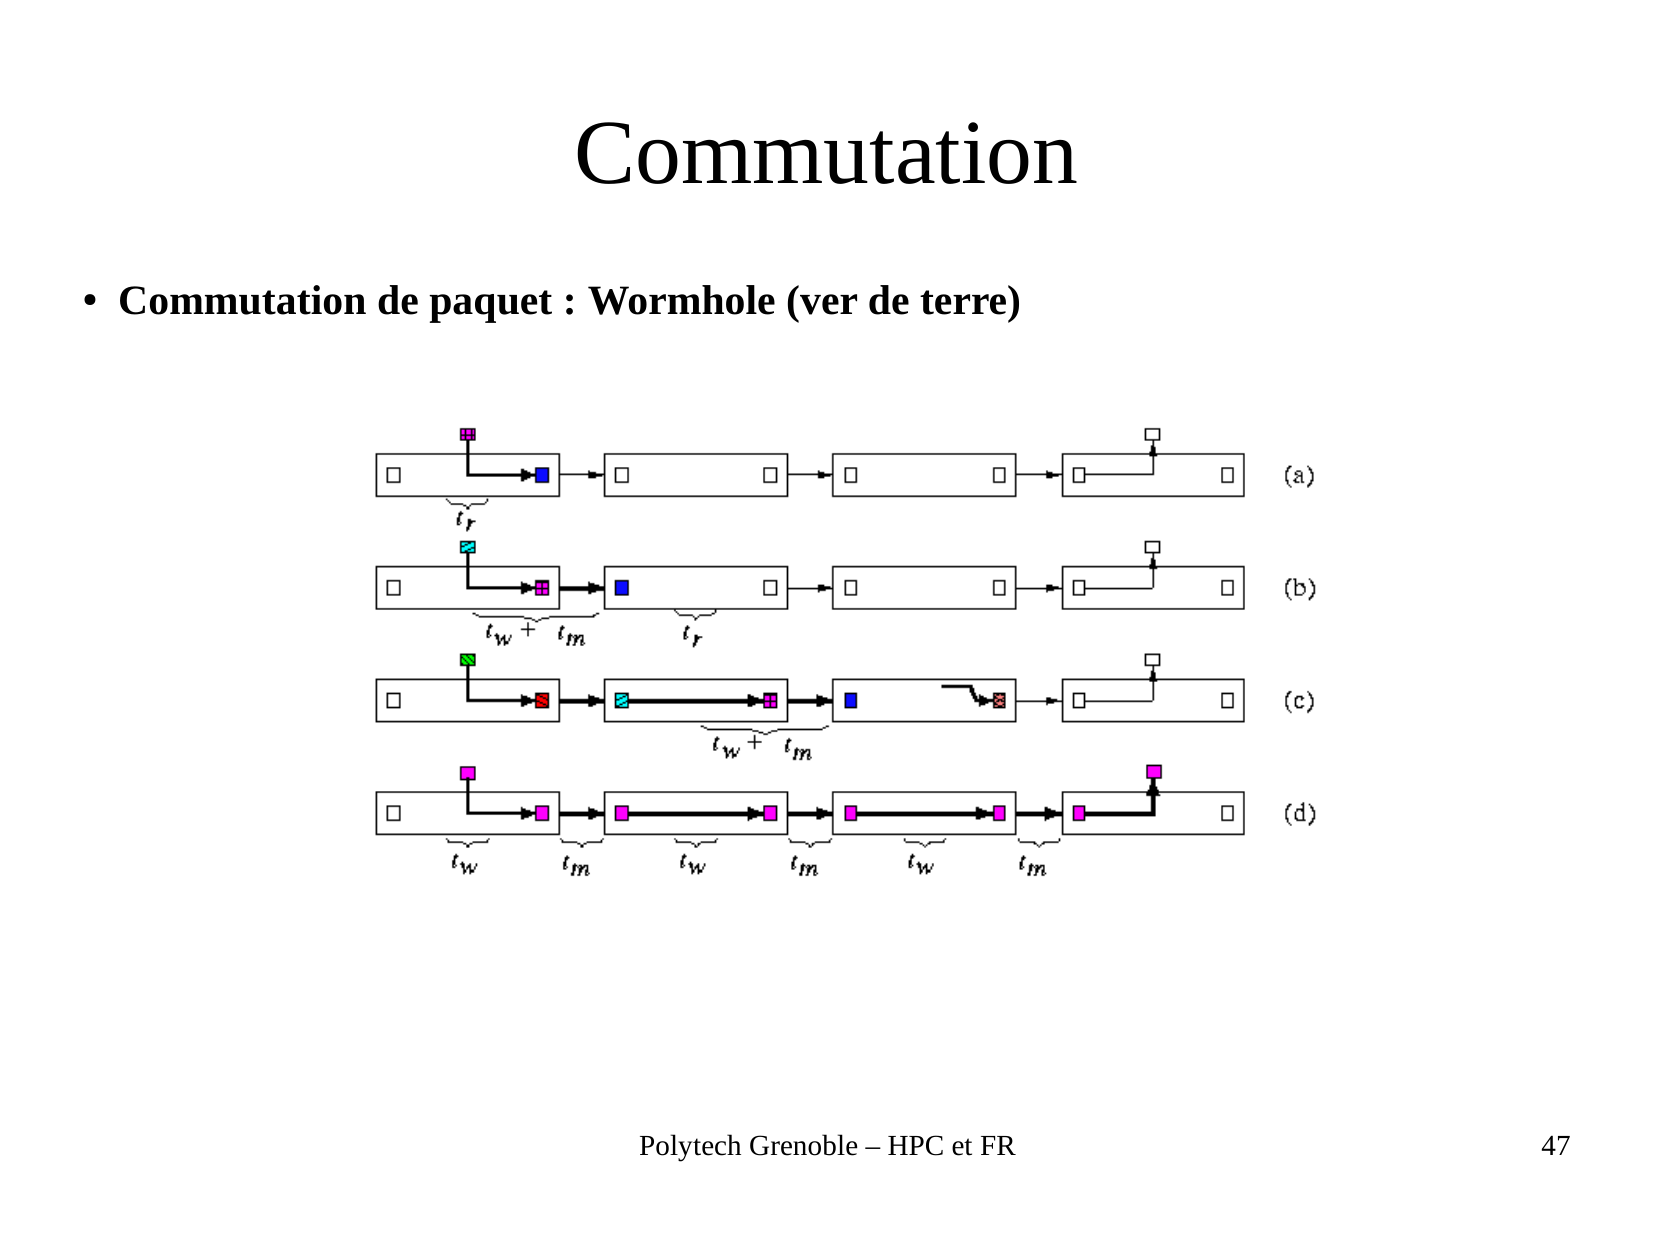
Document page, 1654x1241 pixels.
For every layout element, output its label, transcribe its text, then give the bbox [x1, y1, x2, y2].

picture [354, 394, 1381, 898]
title Commutation [82, 49, 1571, 257]
list Commutation de paquet : Wormhole (ver de terre) [82, 201, 1441, 1123]
